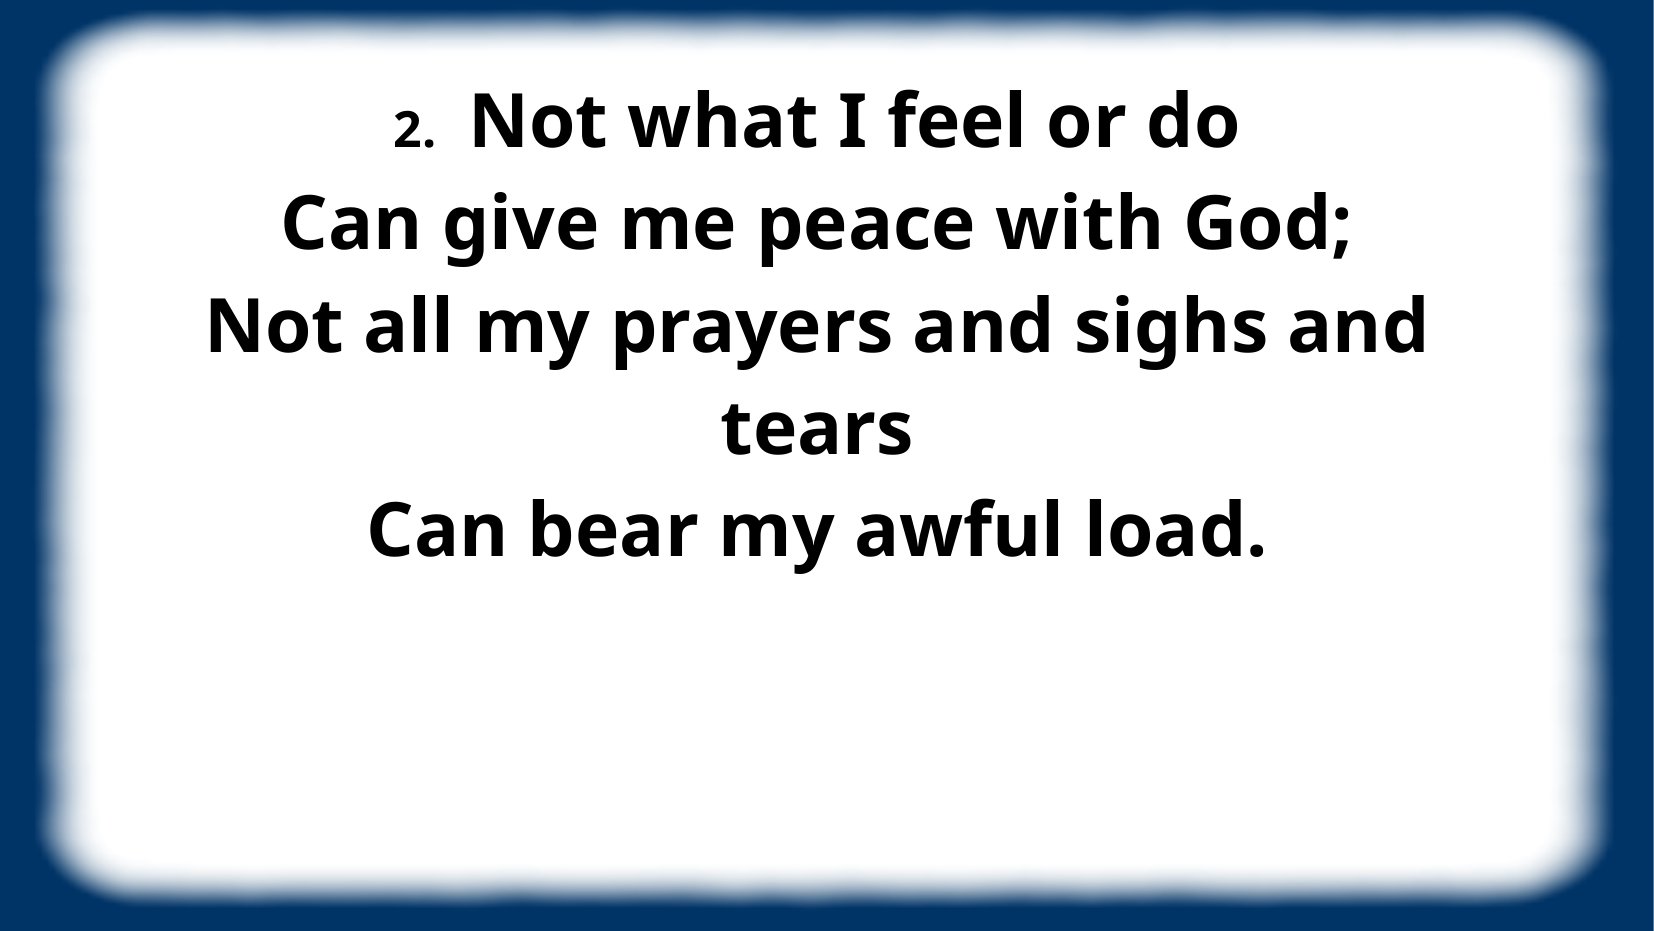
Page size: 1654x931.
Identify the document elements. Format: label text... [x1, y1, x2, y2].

picture [0, 0, 1654, 931]
text_box 2. Not what I feel or do Can give me peace with God; Not all my prayers and sighs and tears Can bear my awful load. [105, 60, 1531, 473]
